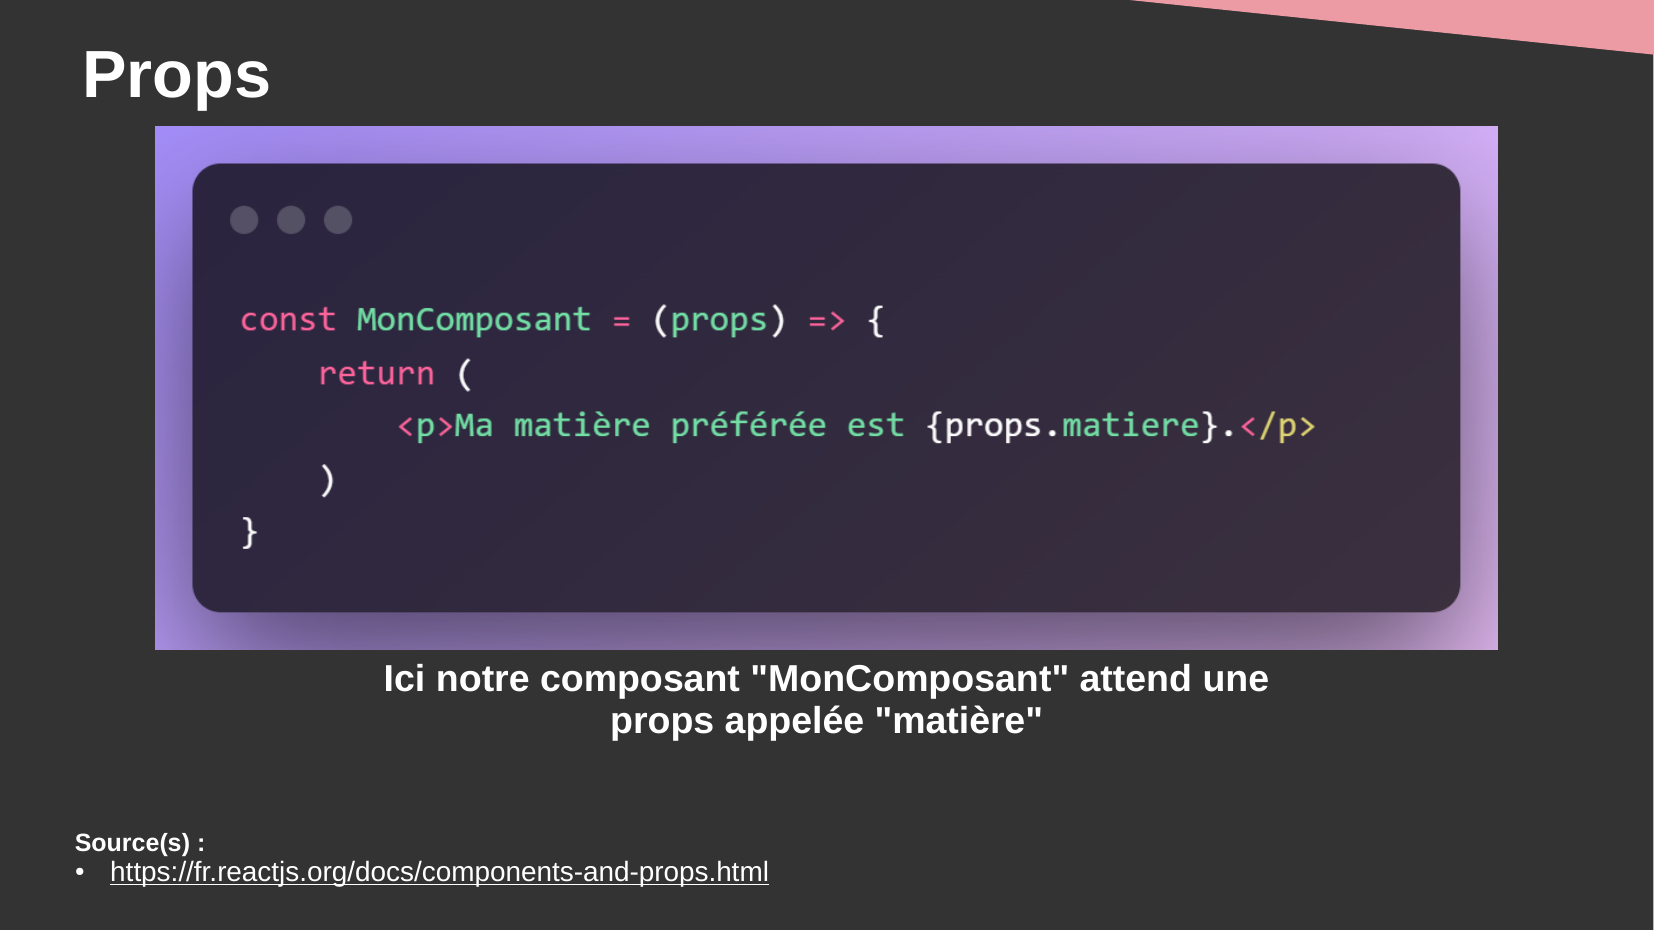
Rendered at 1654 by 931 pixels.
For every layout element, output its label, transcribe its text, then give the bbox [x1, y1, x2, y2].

picture [155, 126, 1498, 650]
text_box Ici notre composant "MonComposant" attend une props appelée "matière" [339, 650, 1314, 750]
text_box Source(s) : https://fr.reactjs.org/docs/components-and-props.html [59, 821, 1546, 906]
text_box [1129, 0, 1654, 55]
title Props [82, 37, 1571, 114]
